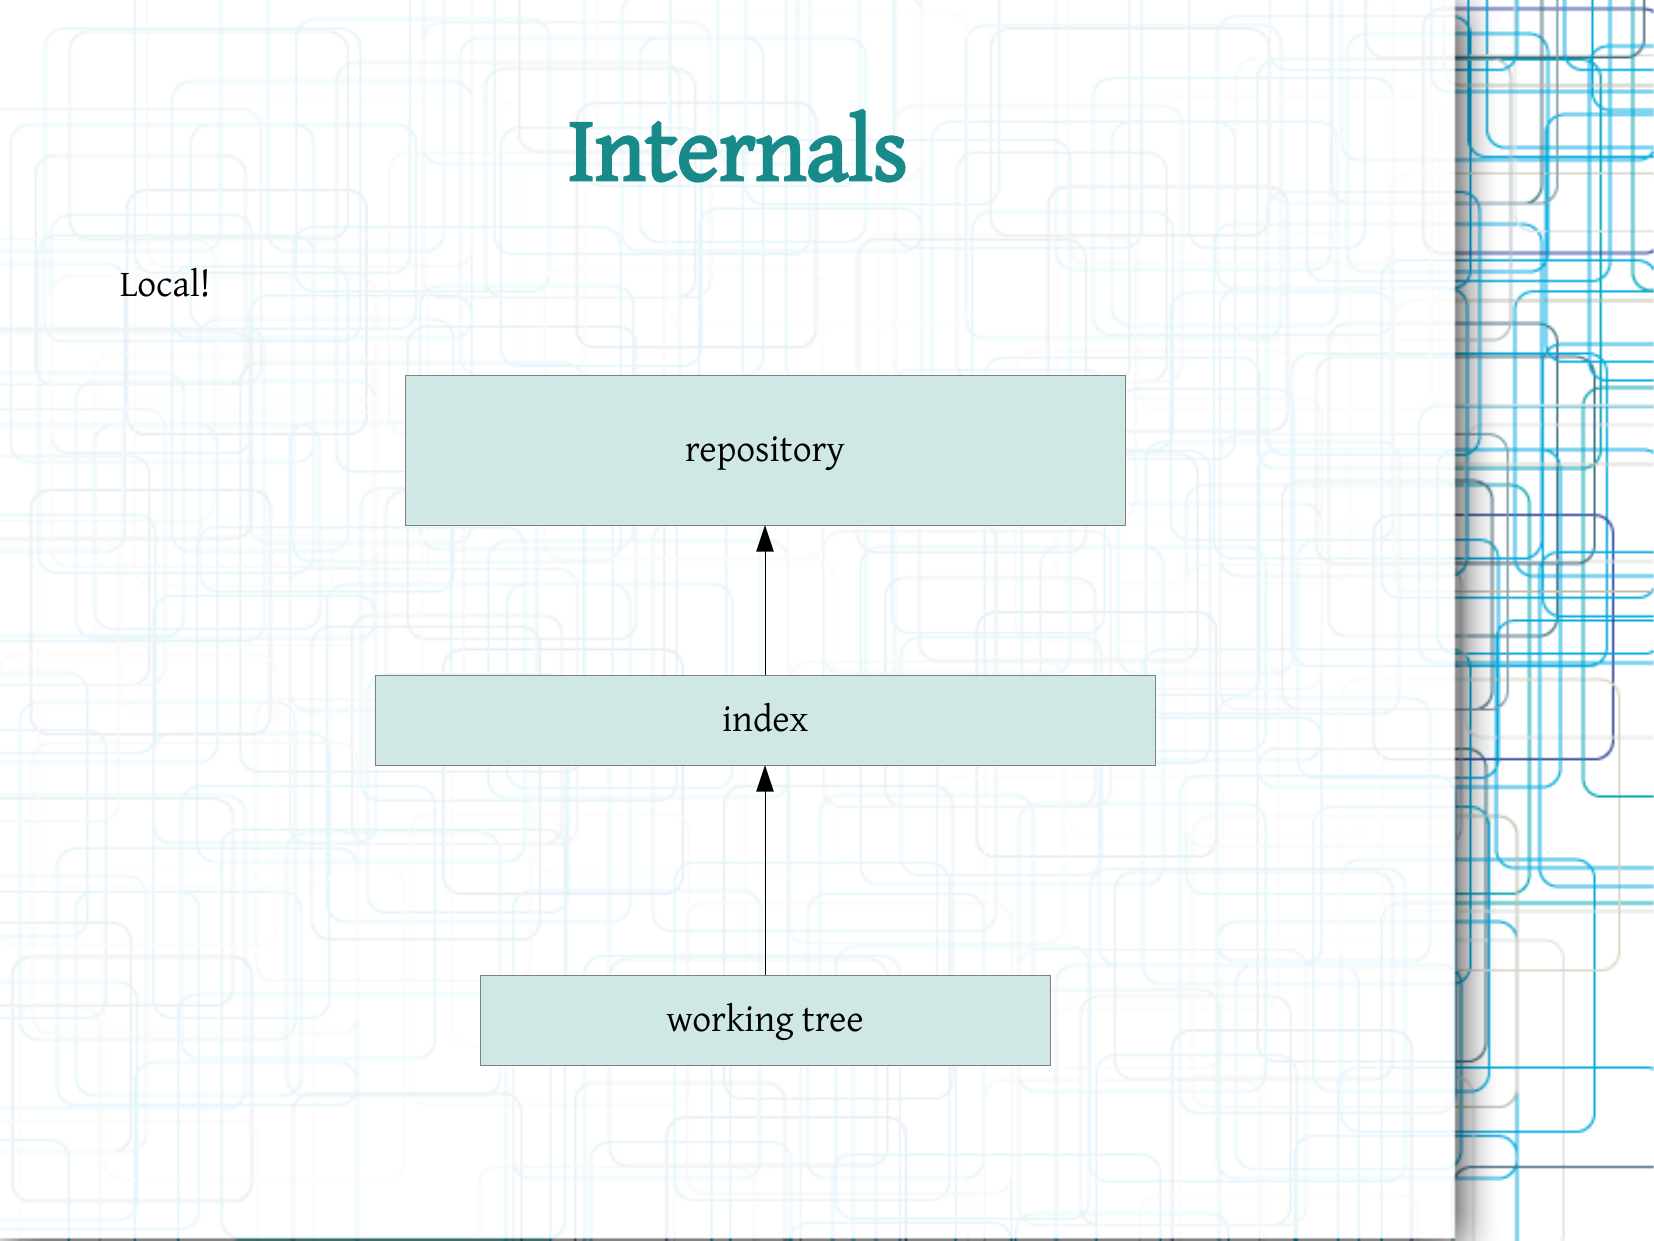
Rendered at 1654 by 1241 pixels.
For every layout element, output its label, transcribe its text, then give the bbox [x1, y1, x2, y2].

text_box working tree [480, 975, 1051, 1066]
text_box repository [405, 375, 1126, 526]
text_box index [375, 675, 1156, 766]
picture [0, 0, 1654, 1241]
text_box Local! [105, 256, 226, 314]
title Internals [59, 49, 1418, 257]
